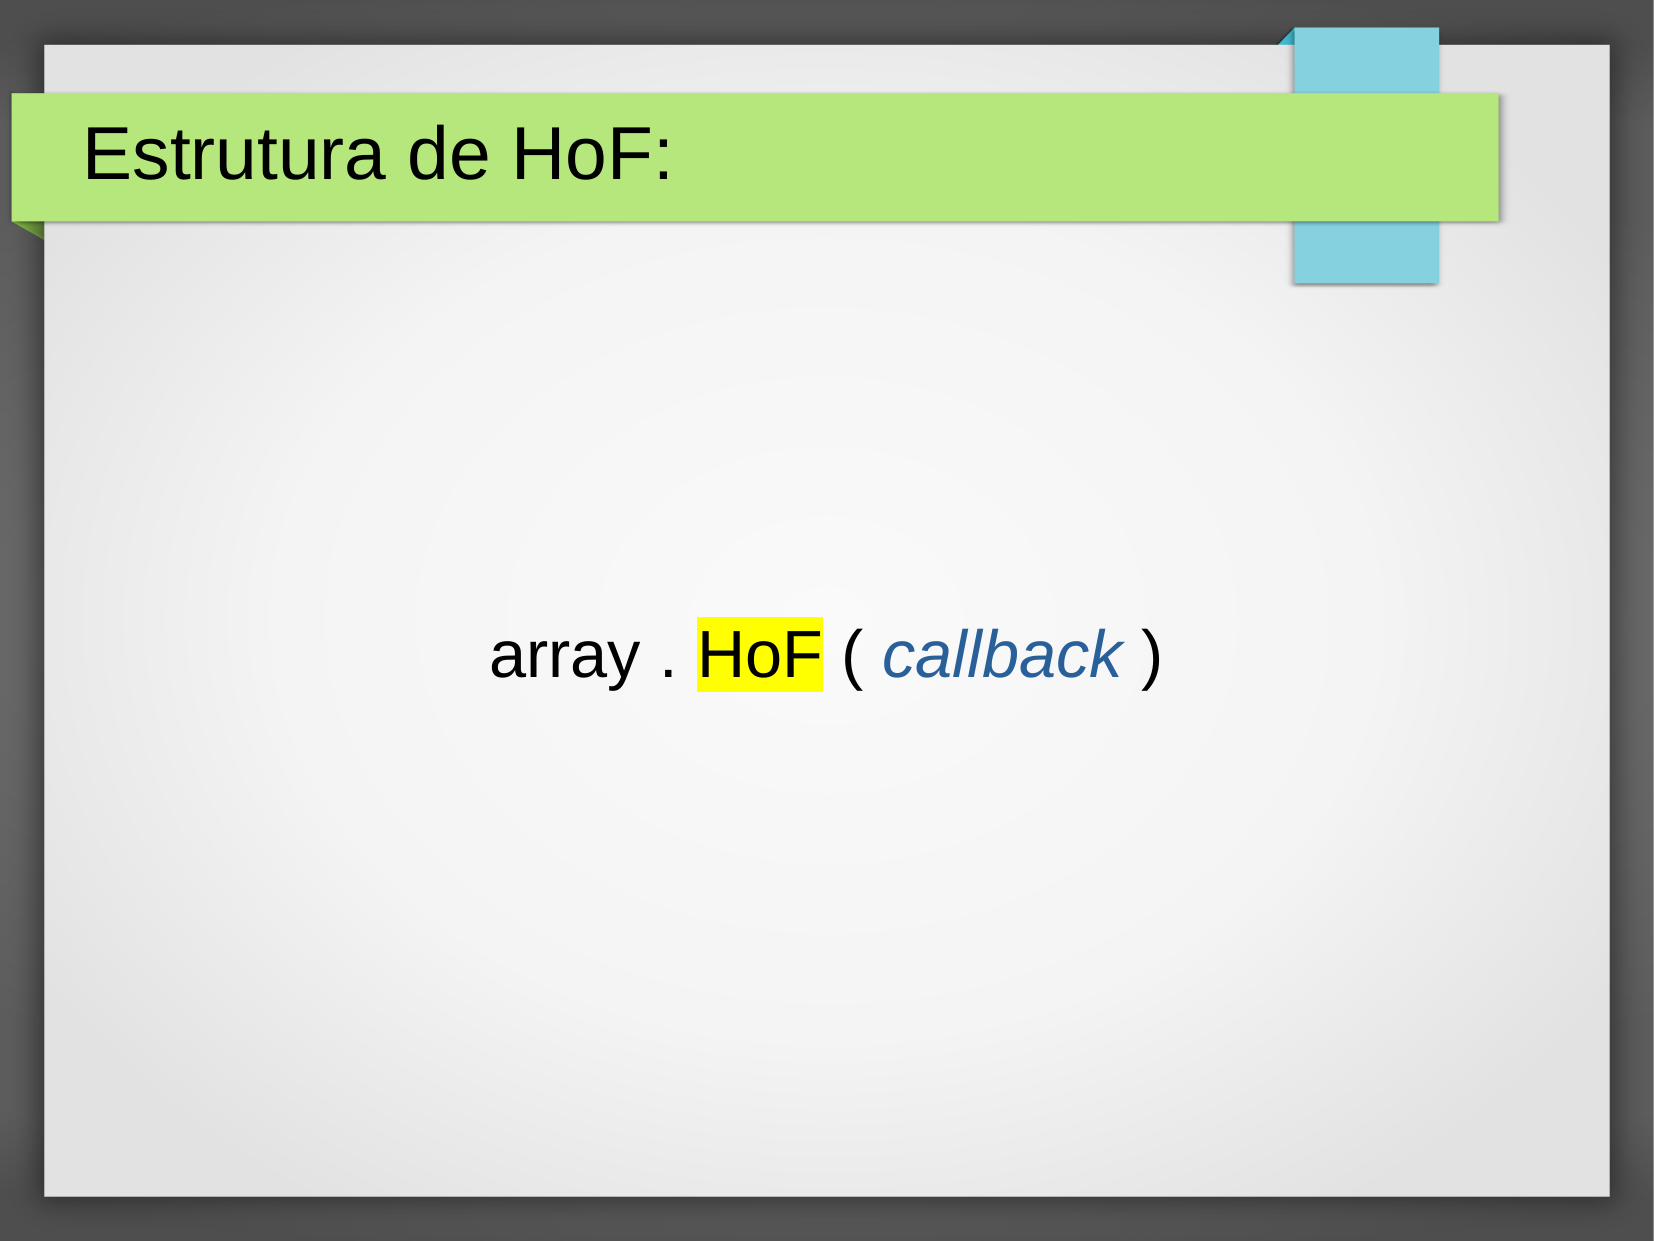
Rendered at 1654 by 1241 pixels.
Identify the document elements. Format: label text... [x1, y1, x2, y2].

title Estrutura de HoF: [82, 94, 1264, 213]
subtitle array . HoF ( callback ) [82, 295, 1571, 1015]
picture [0, 0, 1654, 1241]
